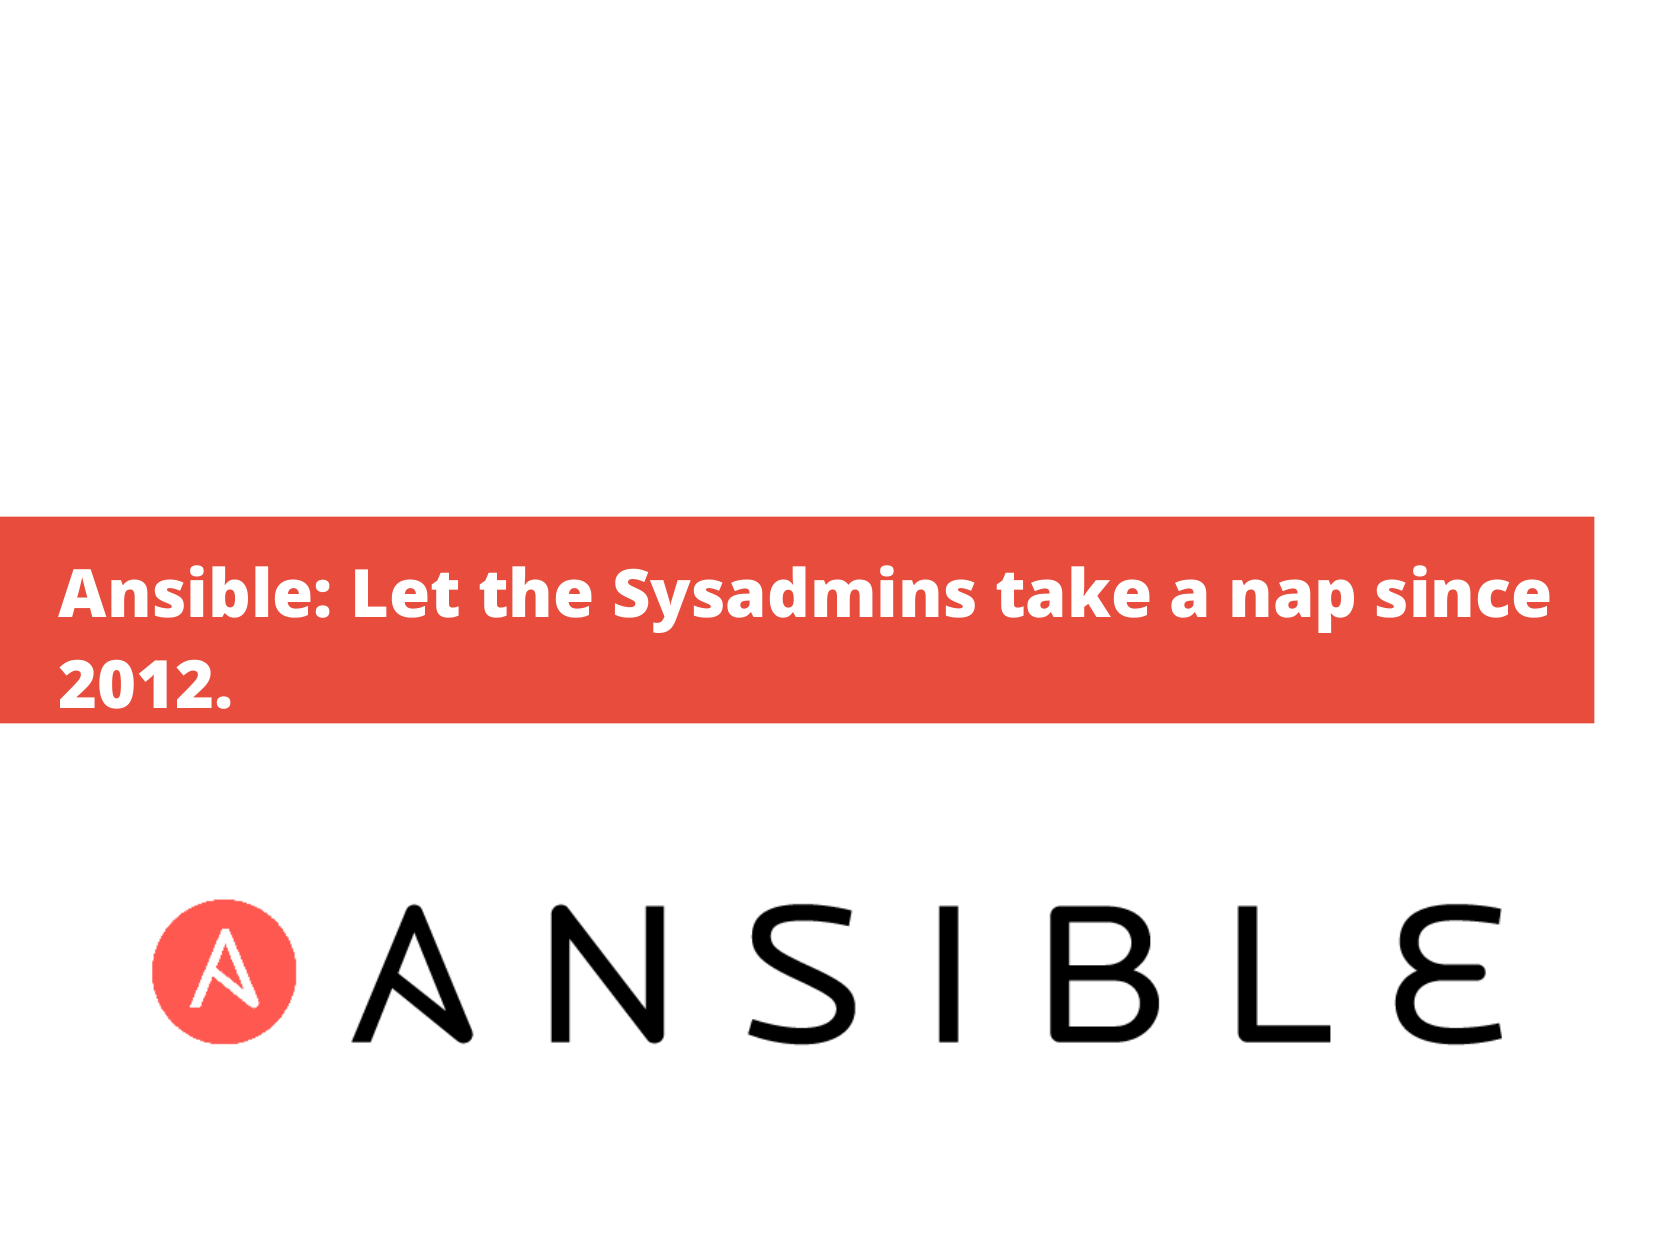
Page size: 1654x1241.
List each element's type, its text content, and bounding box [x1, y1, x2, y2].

picture [74, 840, 1579, 1107]
title Ansible: Let the Sysadmins take a nap since 2012. [59, 546, 1595, 694]
